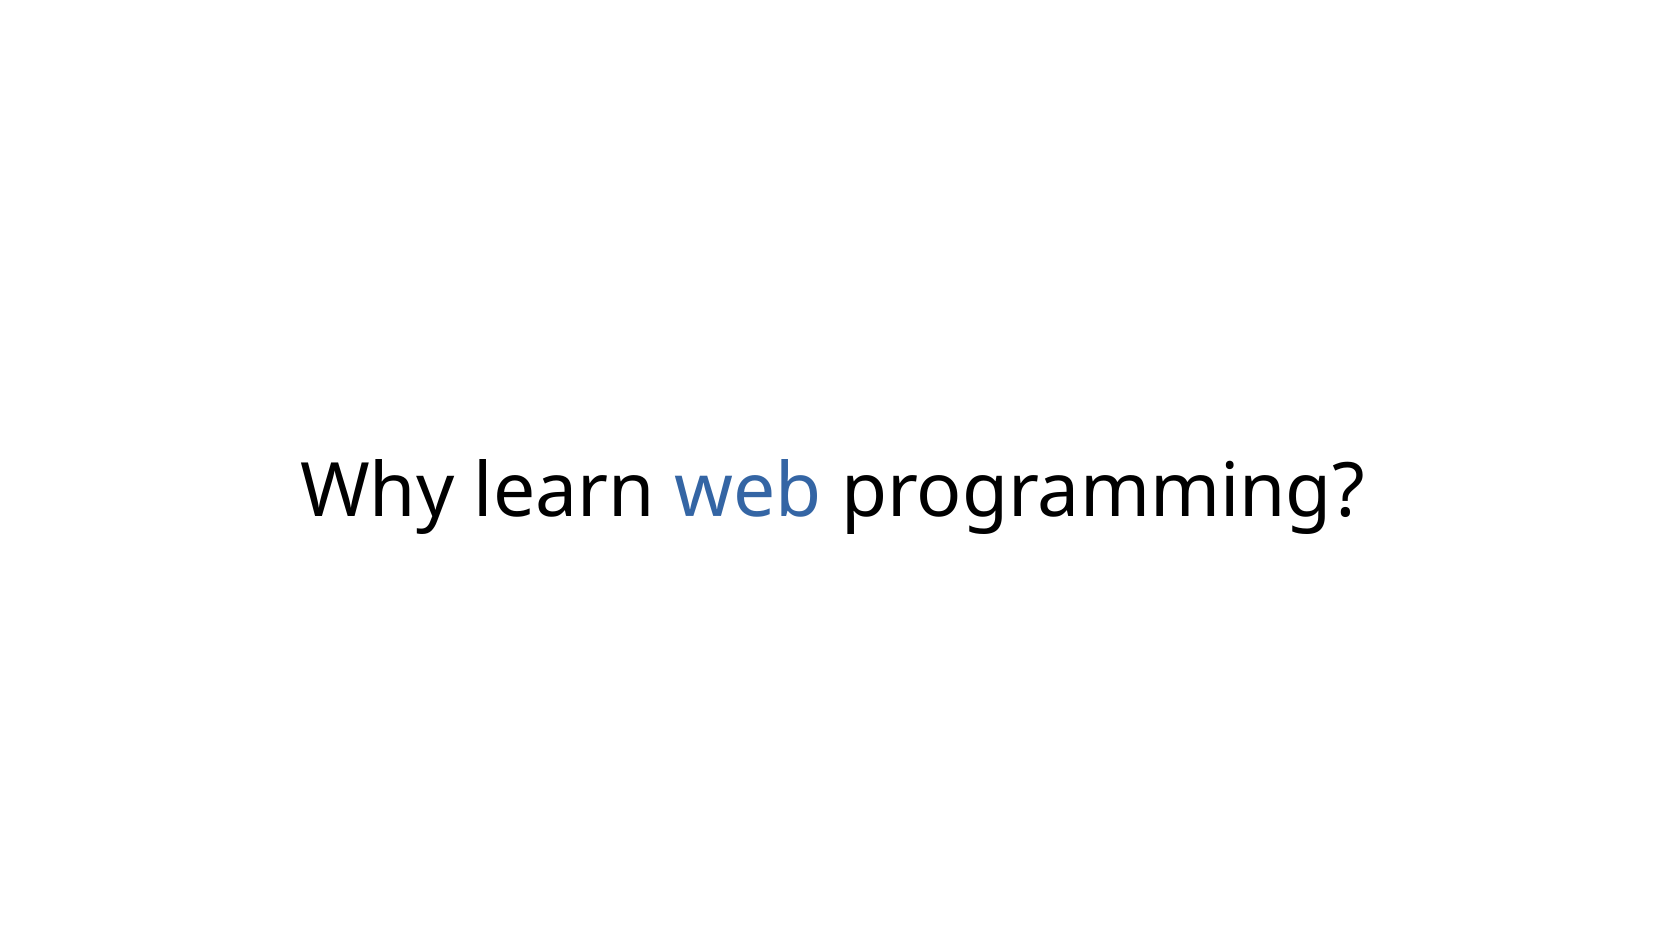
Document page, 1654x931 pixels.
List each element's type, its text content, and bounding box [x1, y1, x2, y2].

text_box Why learn web programming? [285, 428, 1369, 532]
